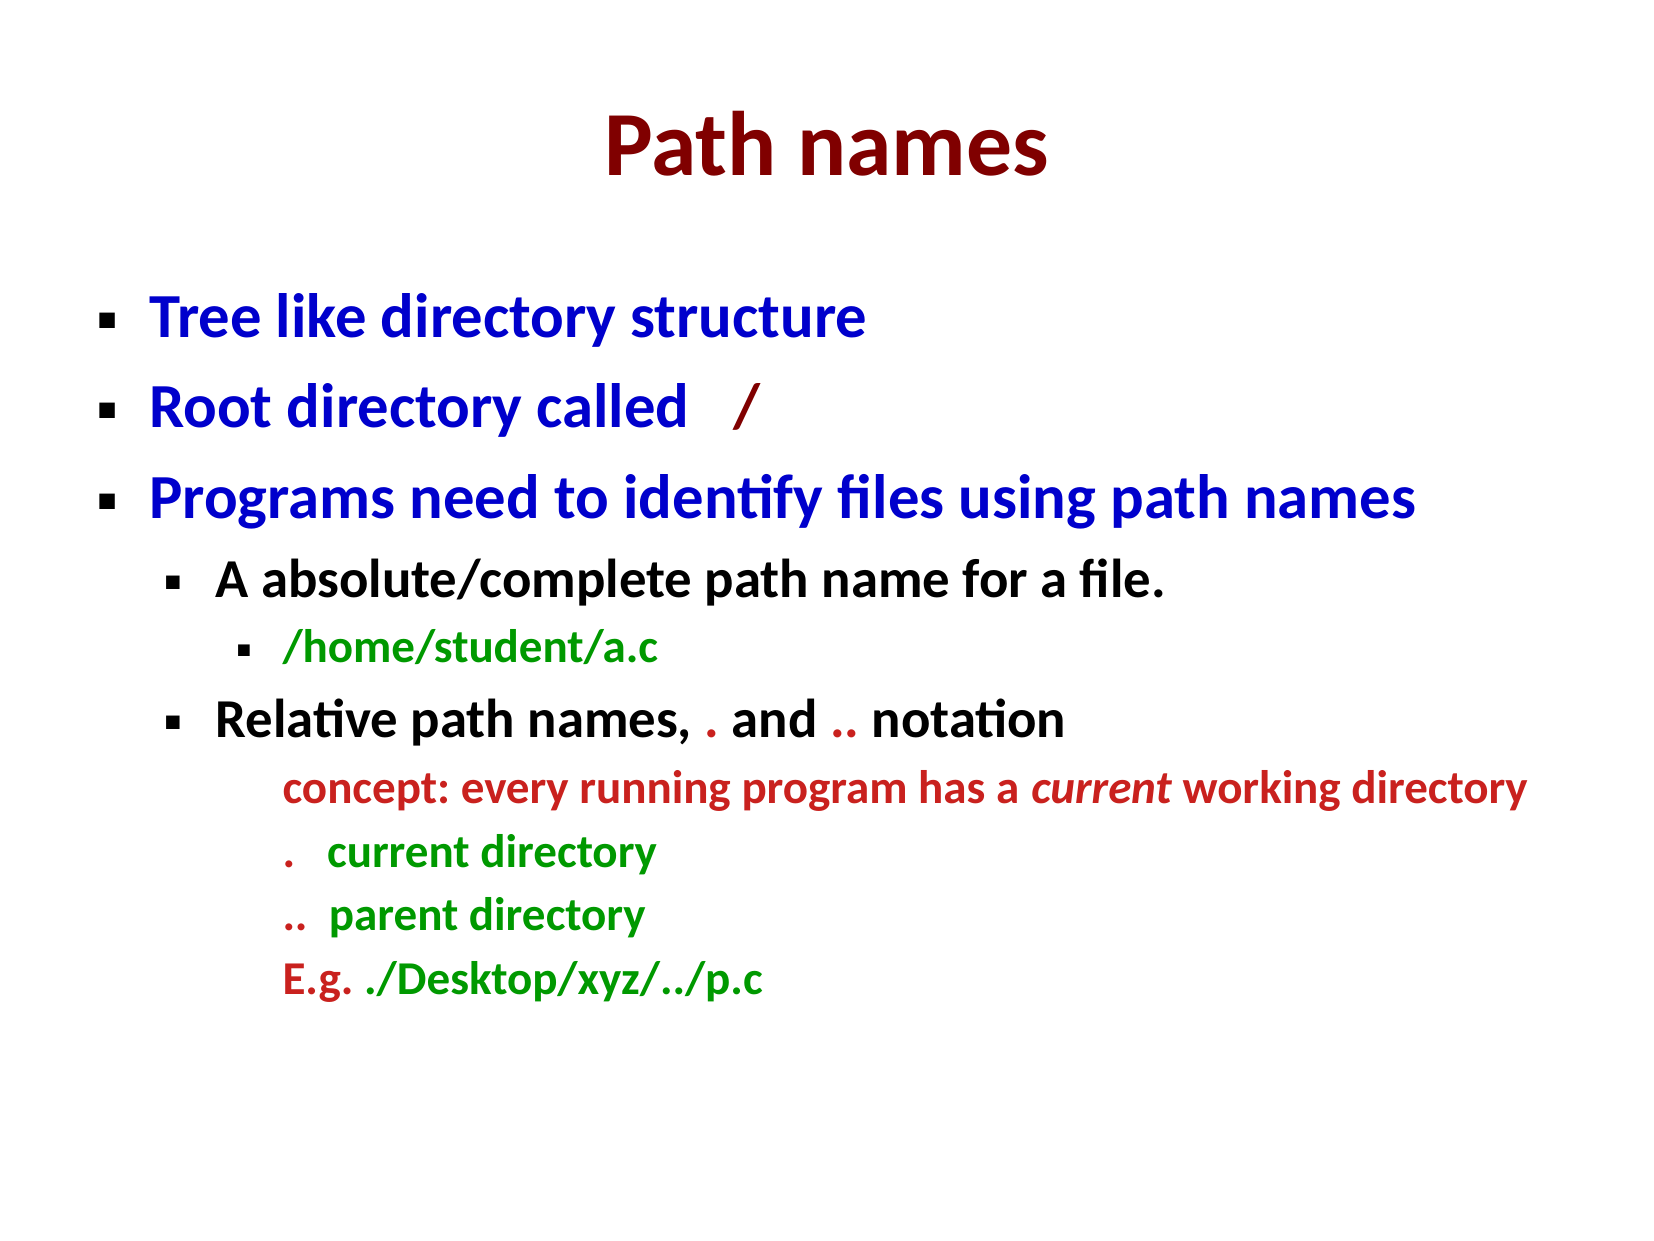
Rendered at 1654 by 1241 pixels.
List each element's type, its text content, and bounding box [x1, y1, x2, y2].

list Tree like directory structure Root directory called / Programs need to identify files using path names A absolute/complete path name for a file. /home/student/a.c Relative path names, . and .. notation concept: every running program has a current working directory . current directory .. parent directory E.g. ./Desktop/xyz/../p.c [82, 290, 1571, 1010]
title Path names [82, 49, 1571, 257]
